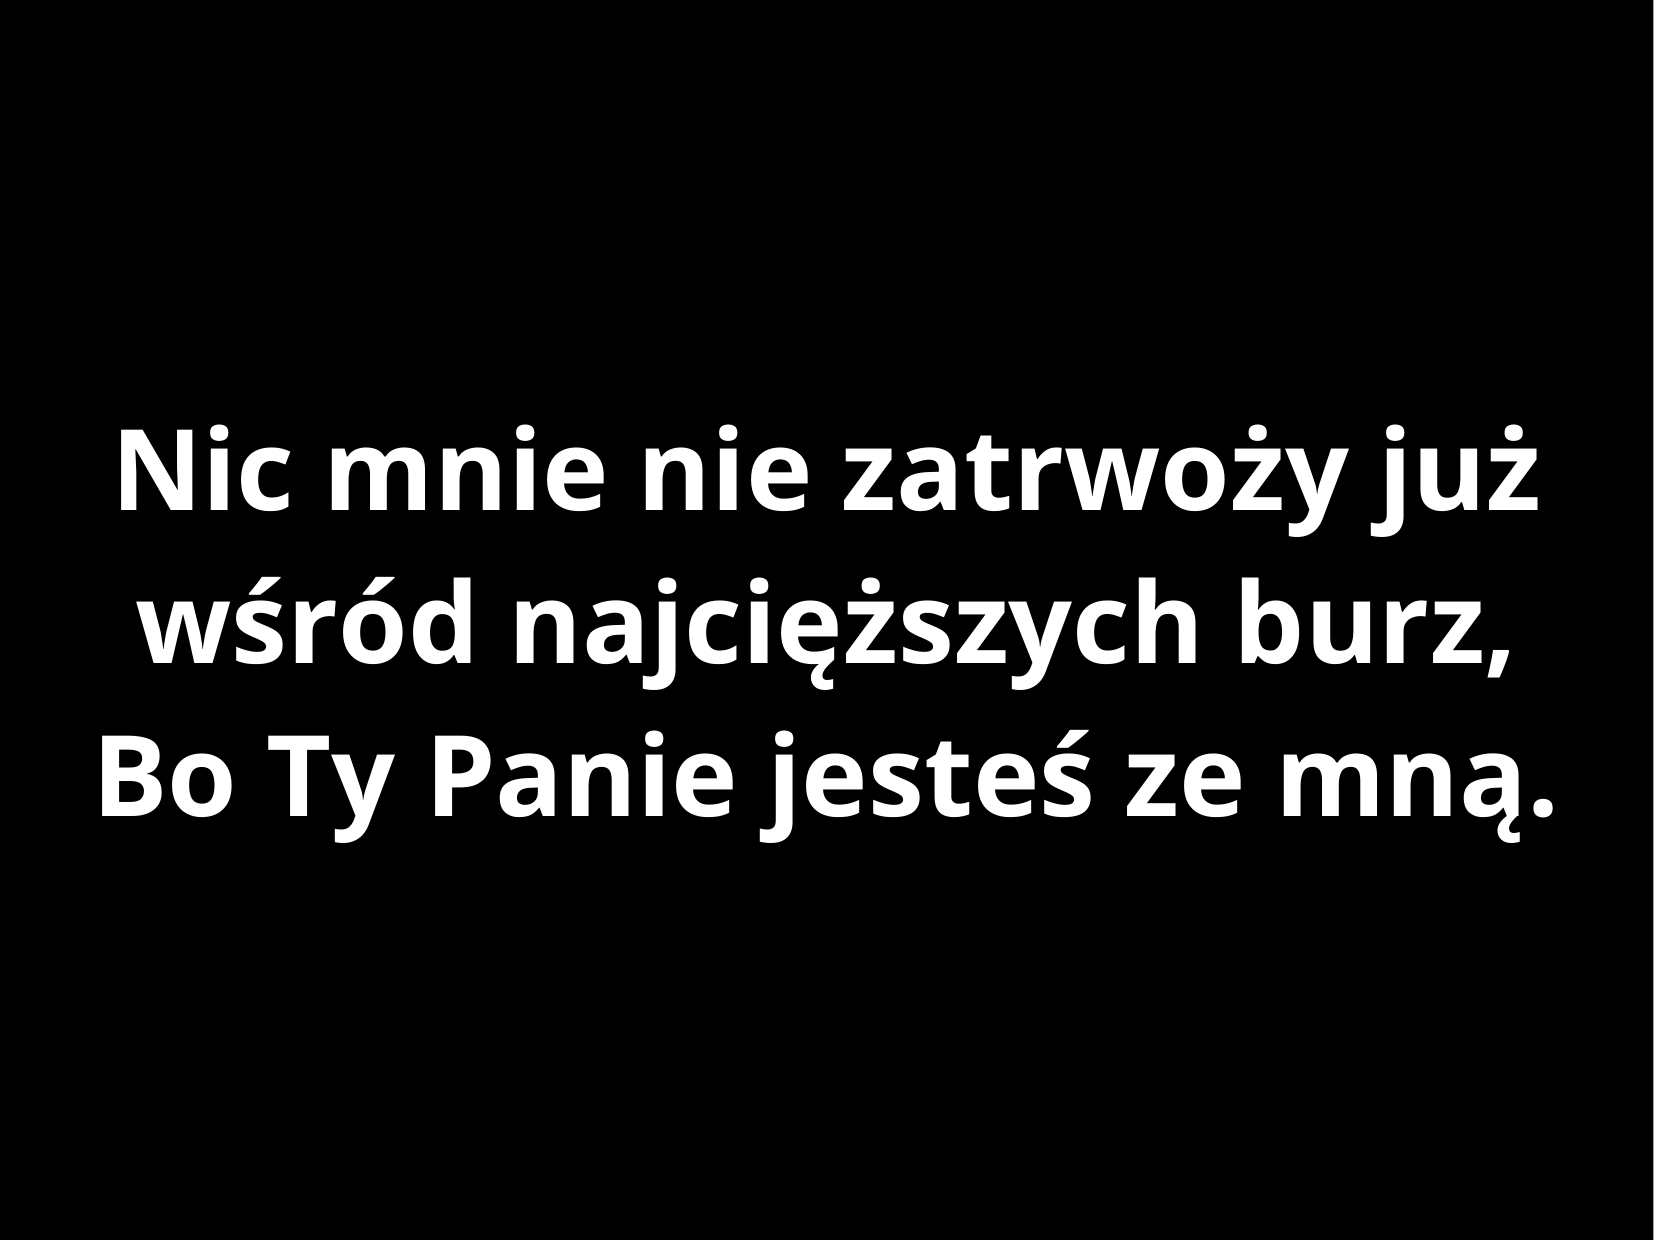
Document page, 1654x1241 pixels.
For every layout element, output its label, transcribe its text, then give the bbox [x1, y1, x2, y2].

title Nic mnie nie zatrwoży już wśród najcięższych burz, Bo Ty Panie jesteś ze mną. [0, 0, 1654, 1241]
